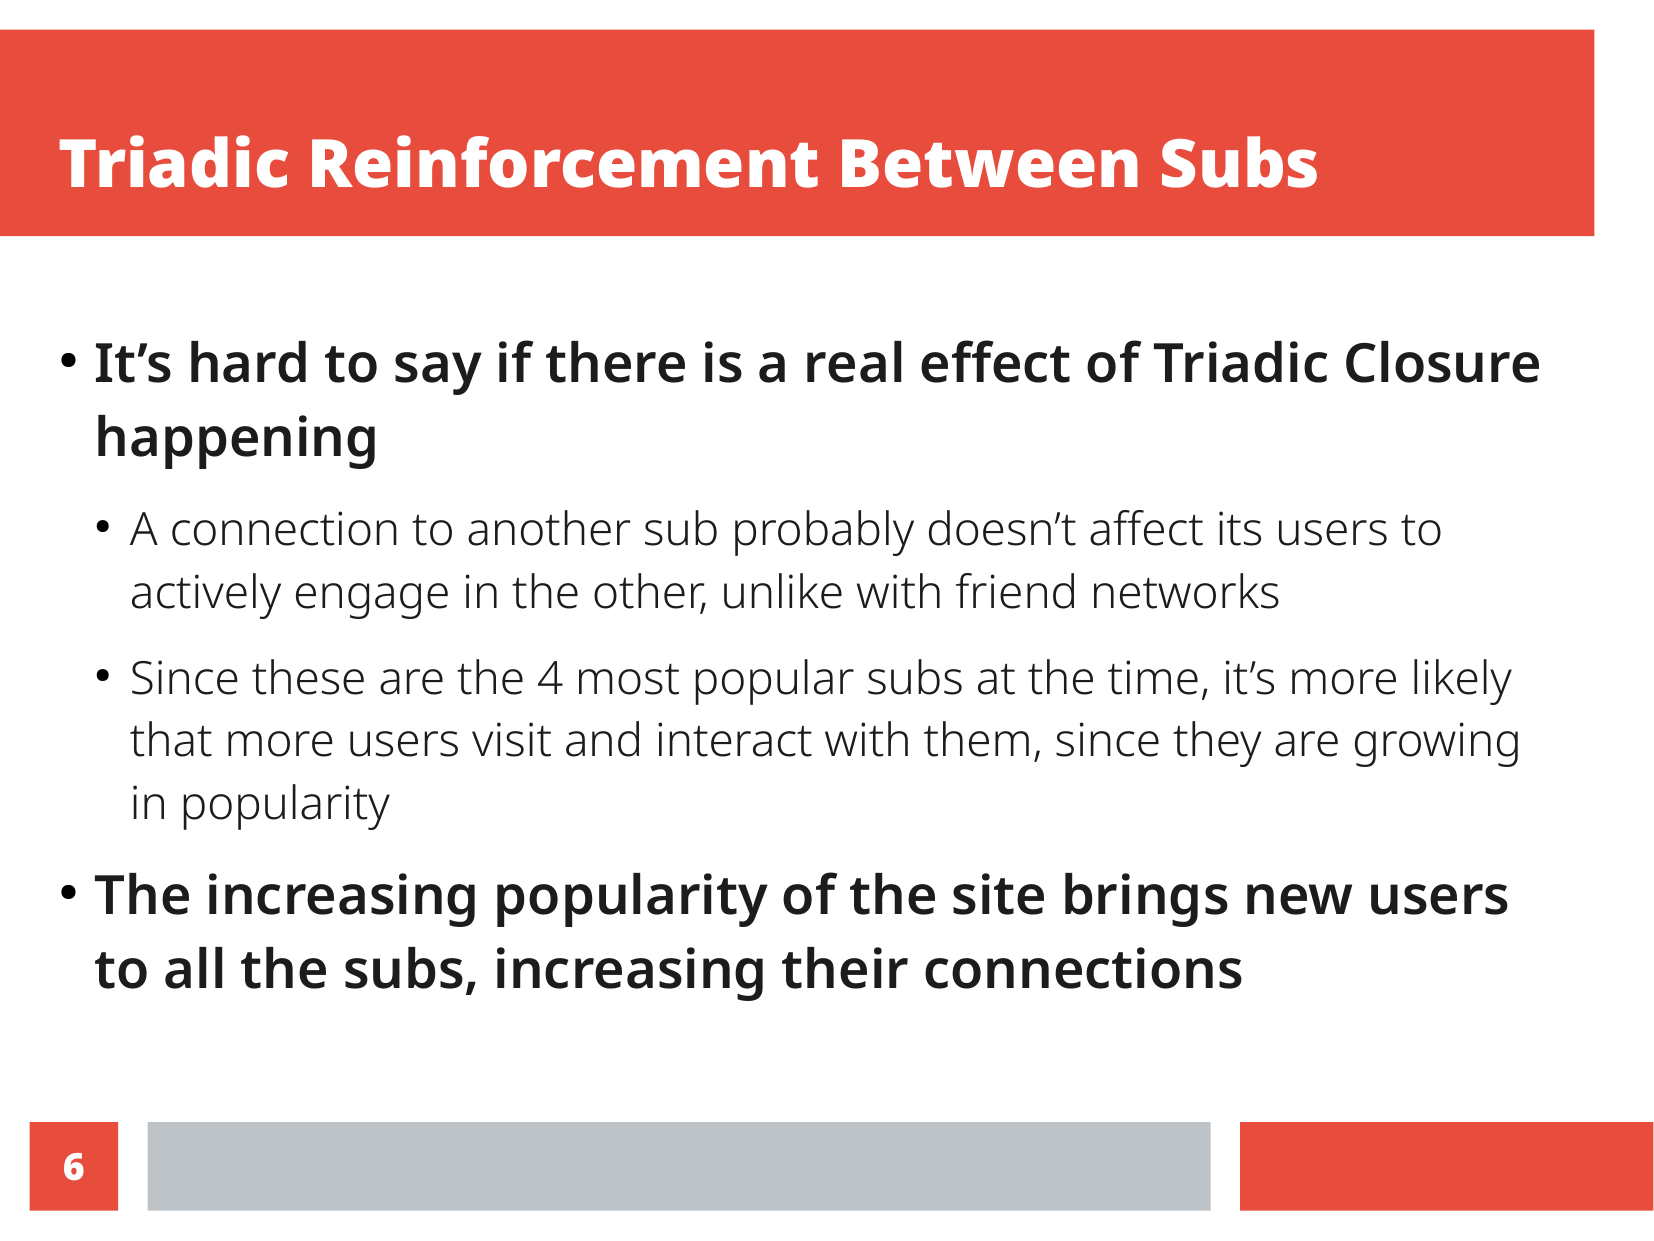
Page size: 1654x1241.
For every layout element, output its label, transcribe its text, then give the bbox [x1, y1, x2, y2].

title Triadic Reinforcement Between Subs [59, 59, 1595, 207]
list It’s hard to say if there is a real effect of Triadic Closure happening A connection to another sub probably doesn’t affect its users to actively engage in the other, unlike with friend networks Since these are the 4 most popular subs at the time, it’s more likely that more users visit and interact with them, since they are growing in popularity The increasing popularity of the site brings new users to all the subs, increasing their connections [59, 324, 1565, 1093]
